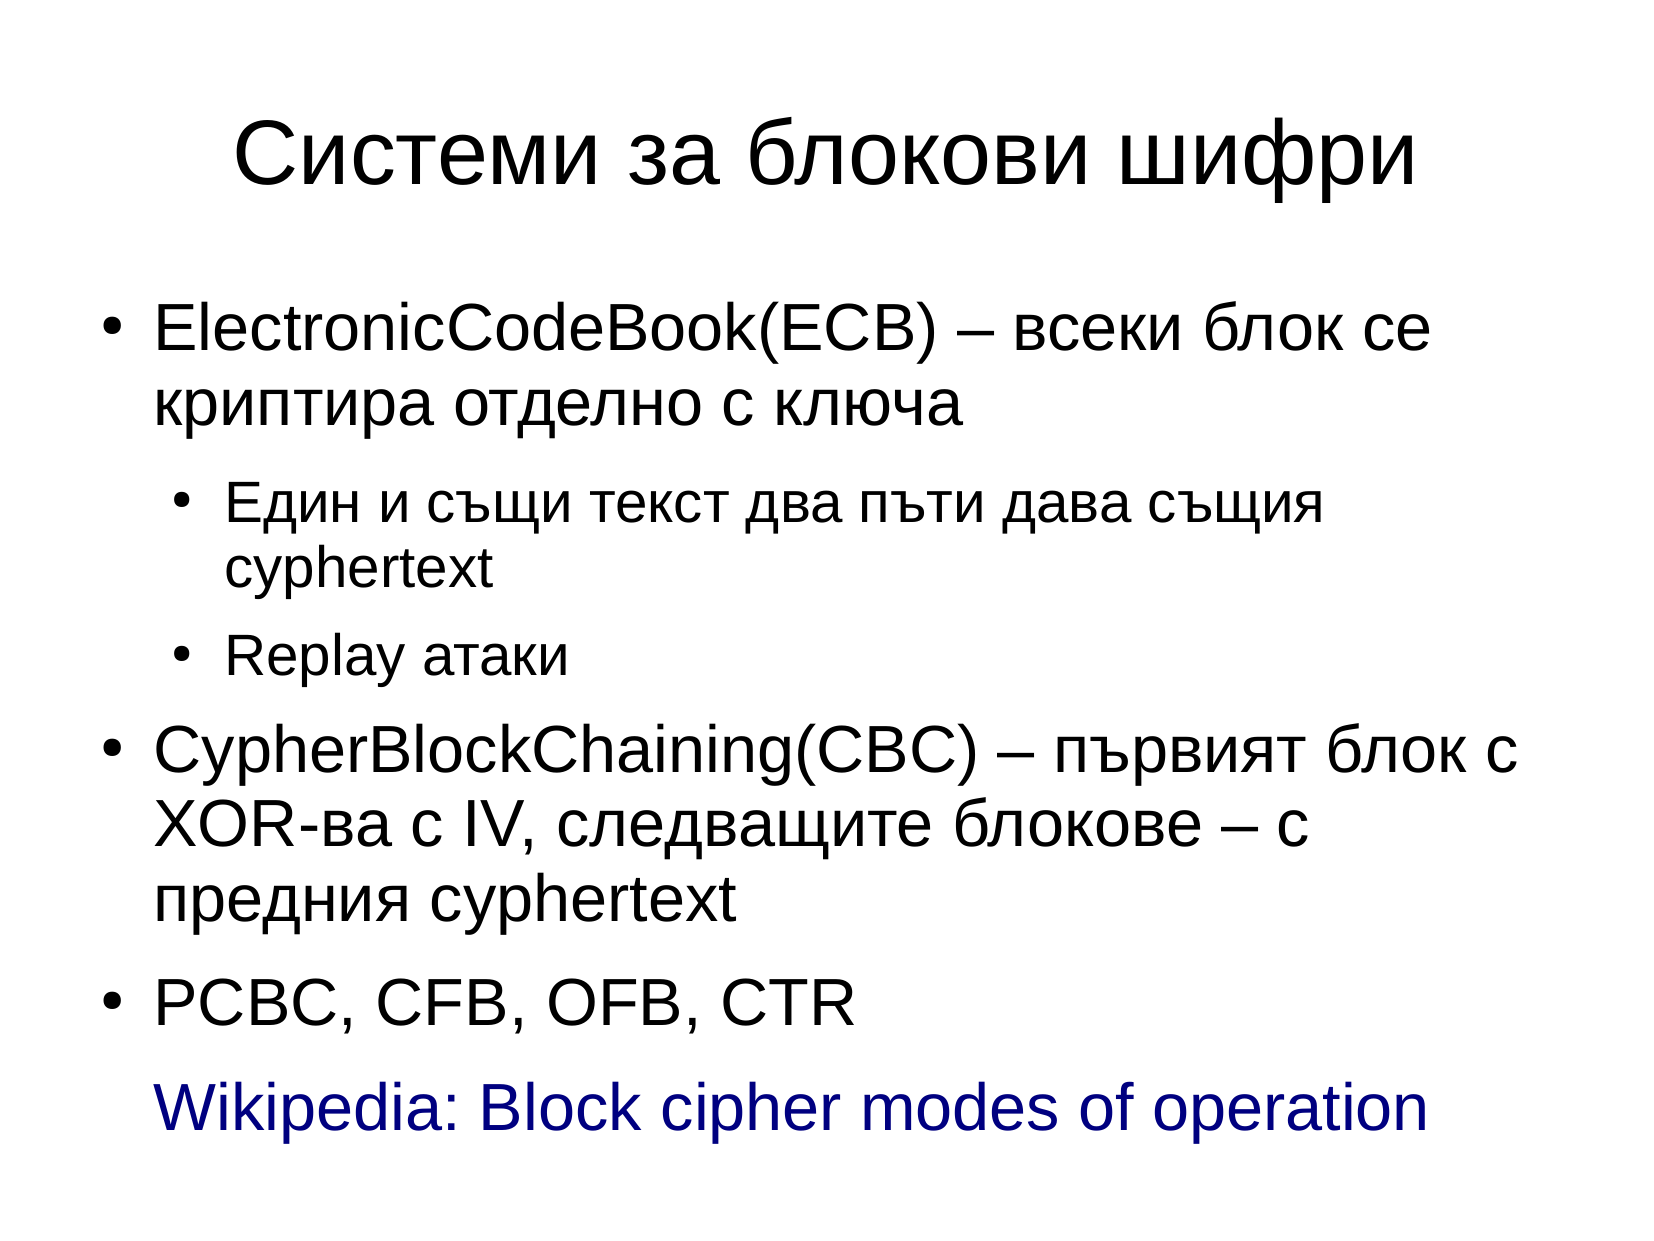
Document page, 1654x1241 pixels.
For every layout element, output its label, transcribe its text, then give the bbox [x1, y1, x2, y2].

title Системи за блокови шифри [82, 56, 1571, 250]
list ElectronicCodeBook(ECB) – всеки блок се криптира отделно с ключа Един и същи текст два пъти дава същия cyphertext Replay атаки CypherBlockChaining(CBC) – първият блок с XOR-ва с IV, следващите блокове – с предния cyphertext PCBC, CFB, OFB, CTR Wikipedia: Block cipher modes of operation [82, 290, 1571, 1211]
